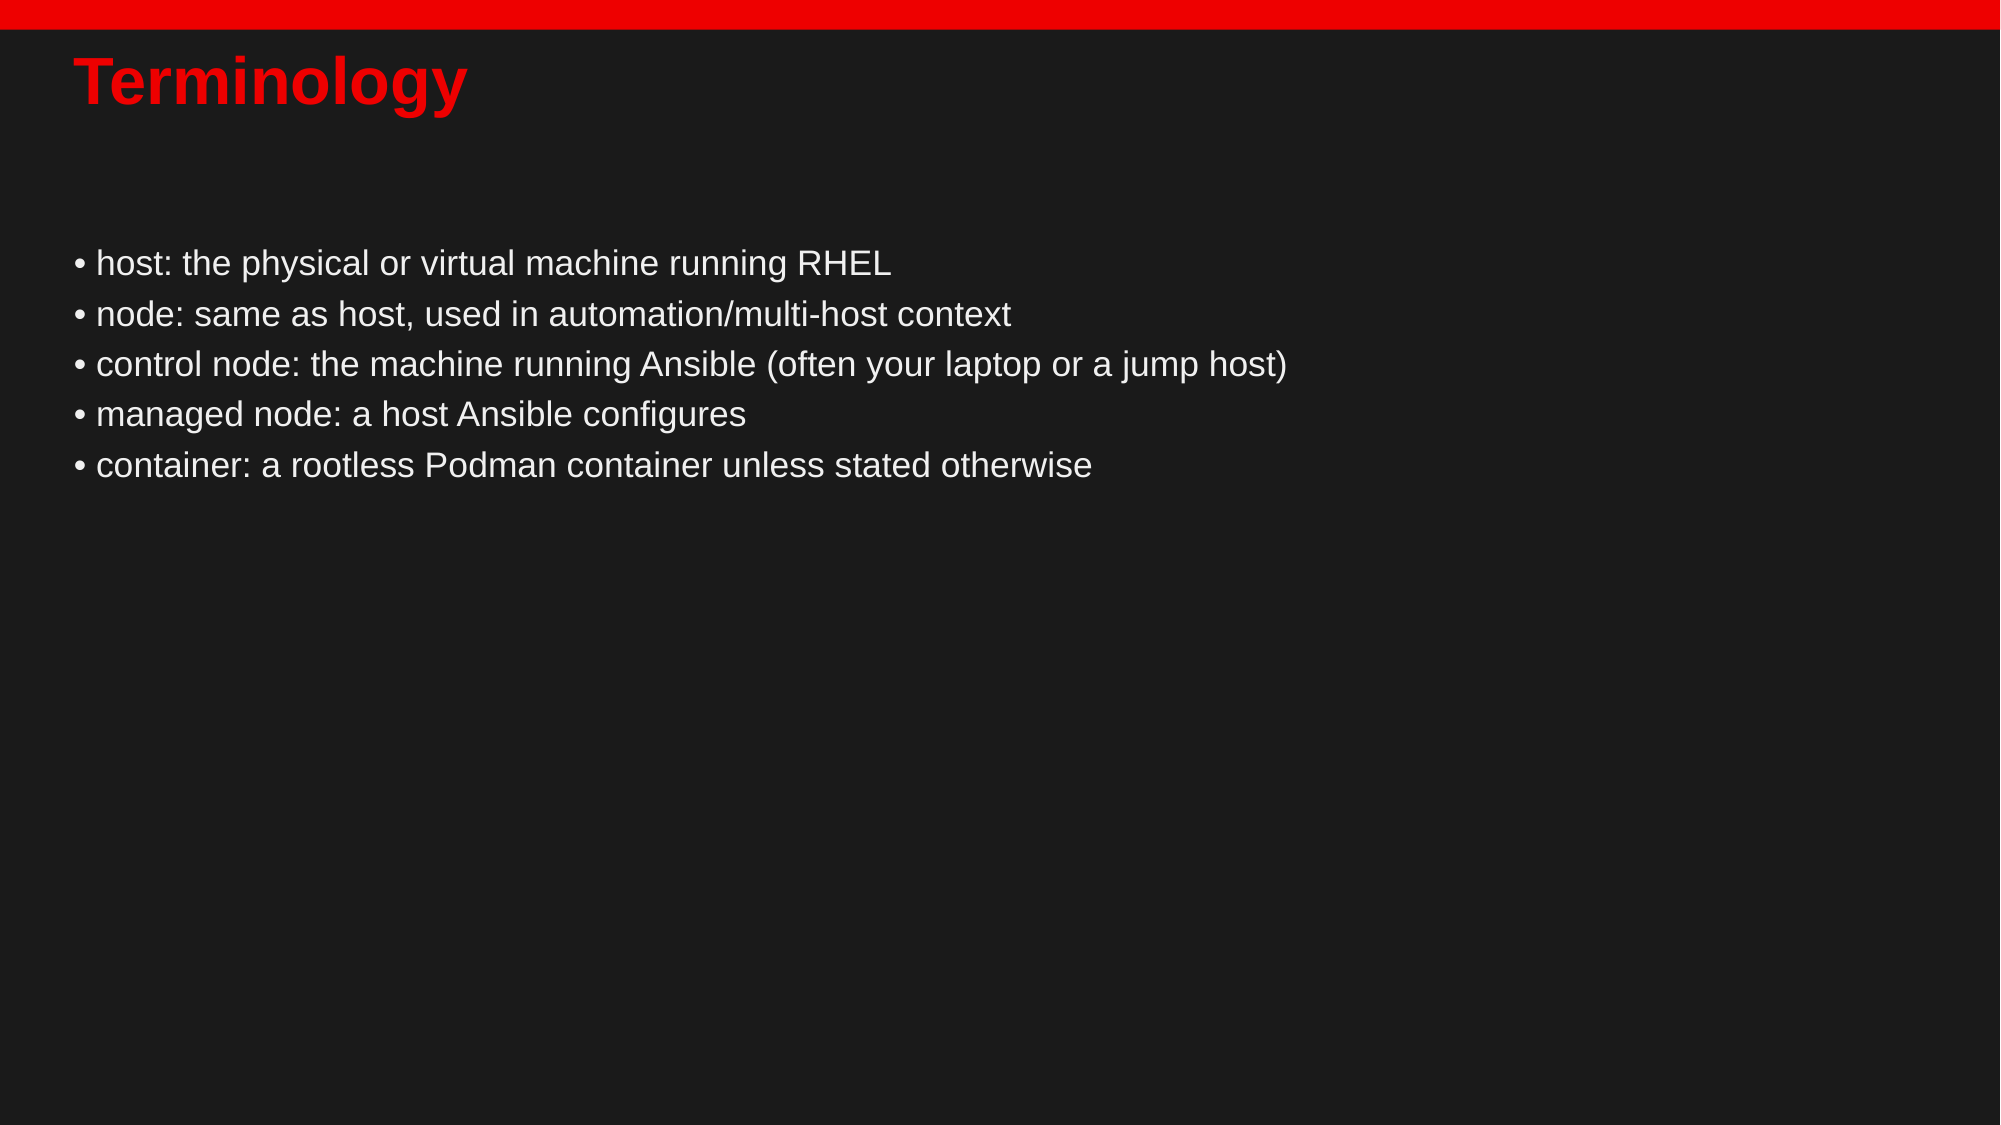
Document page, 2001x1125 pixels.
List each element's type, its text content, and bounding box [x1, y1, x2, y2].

text_box • host: the physical or virtual machine running RHEL • node: same as host, used in automation/multi-host context • control node: the machine running Ansible (often your laptop or a jump host) • managed node: a host Ansible configures • container: a rootless Podman container unless stated otherwise [59, 236, 1942, 1037]
text_box [0, 0, 2001, 30]
text_box Terminology [59, 36, 1942, 208]
